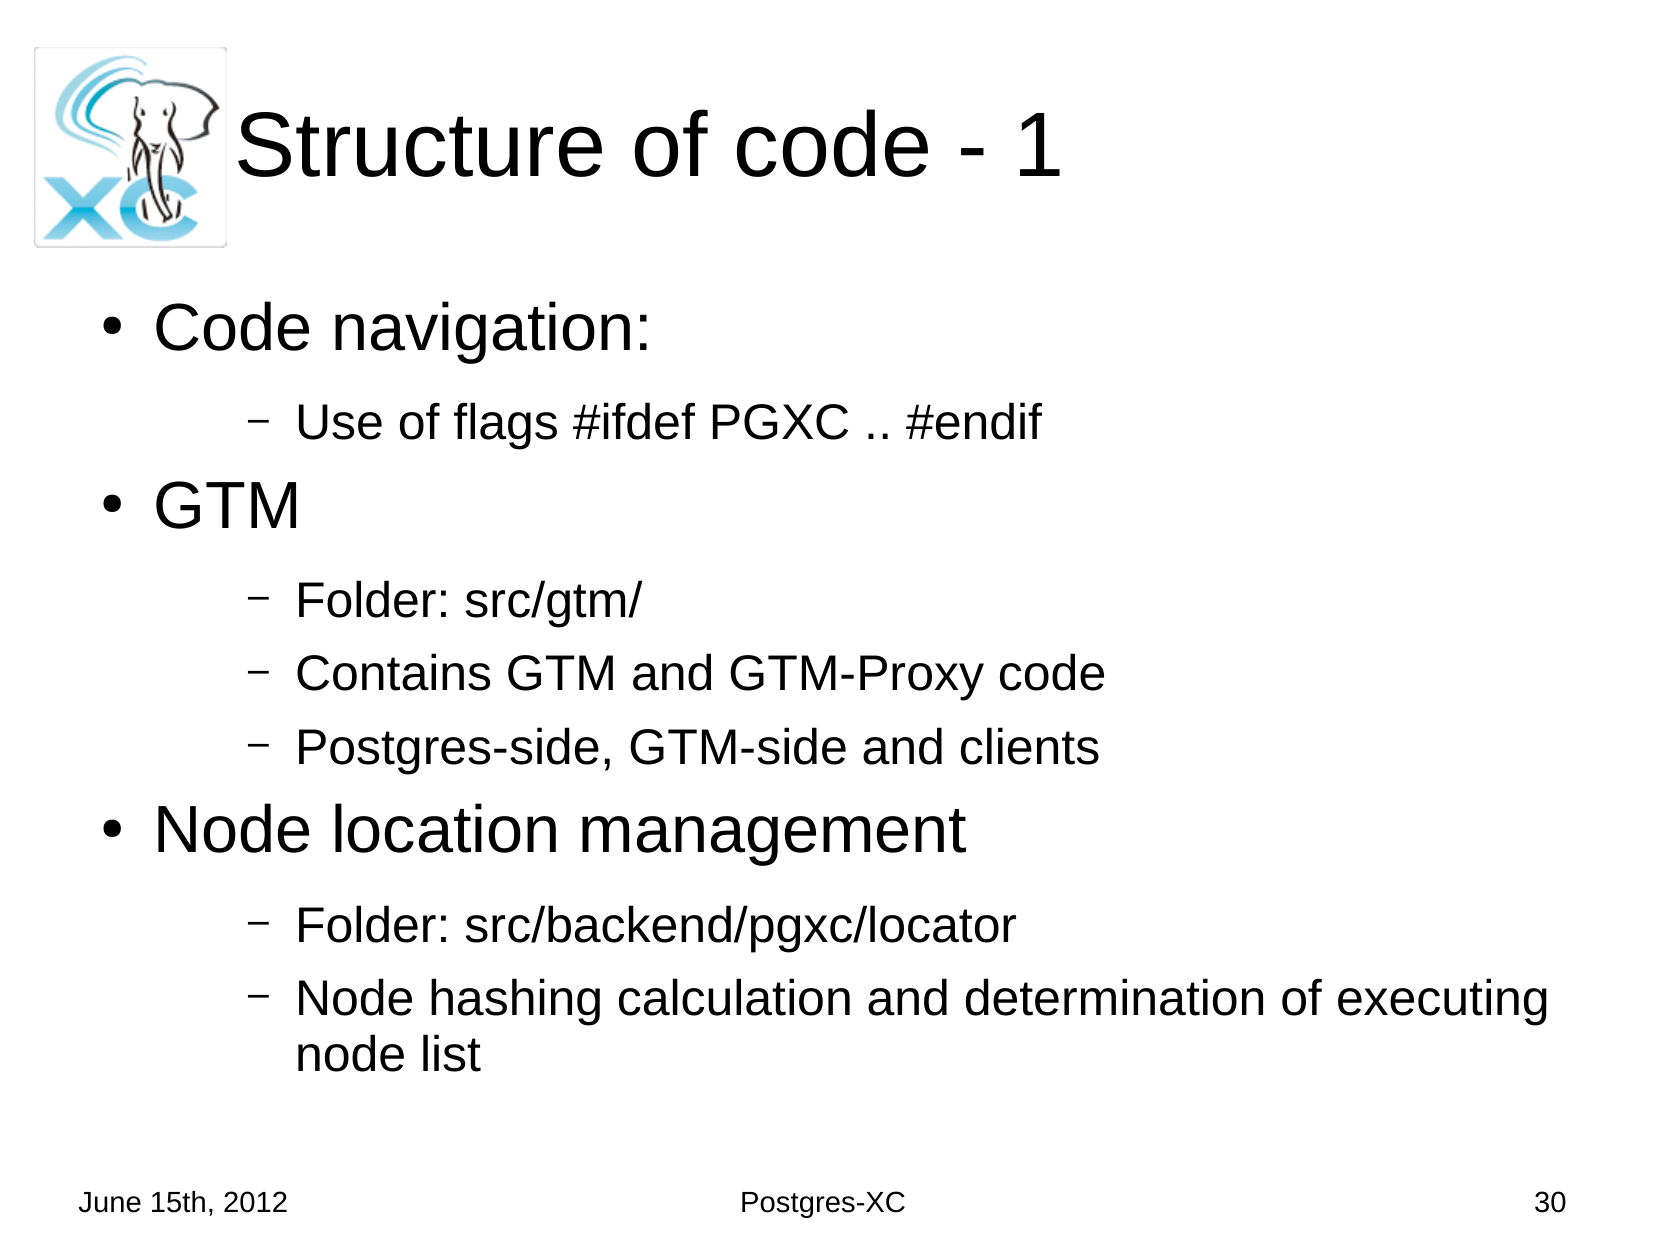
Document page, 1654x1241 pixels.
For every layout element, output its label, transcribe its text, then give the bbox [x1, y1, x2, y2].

list Code navigation: Use of flags #ifdef PGXC .. #endif GTM Folder: src/gtm/ Contains GTM and GTM-Proxy code Postgres-side, GTM-side and clients Node location management Folder: src/backend/pgxc/locator Node hashing calculation and determination of executing node list [82, 290, 1571, 1161]
picture [34, 47, 227, 248]
title Structure of code - 1 [234, 40, 1599, 248]
